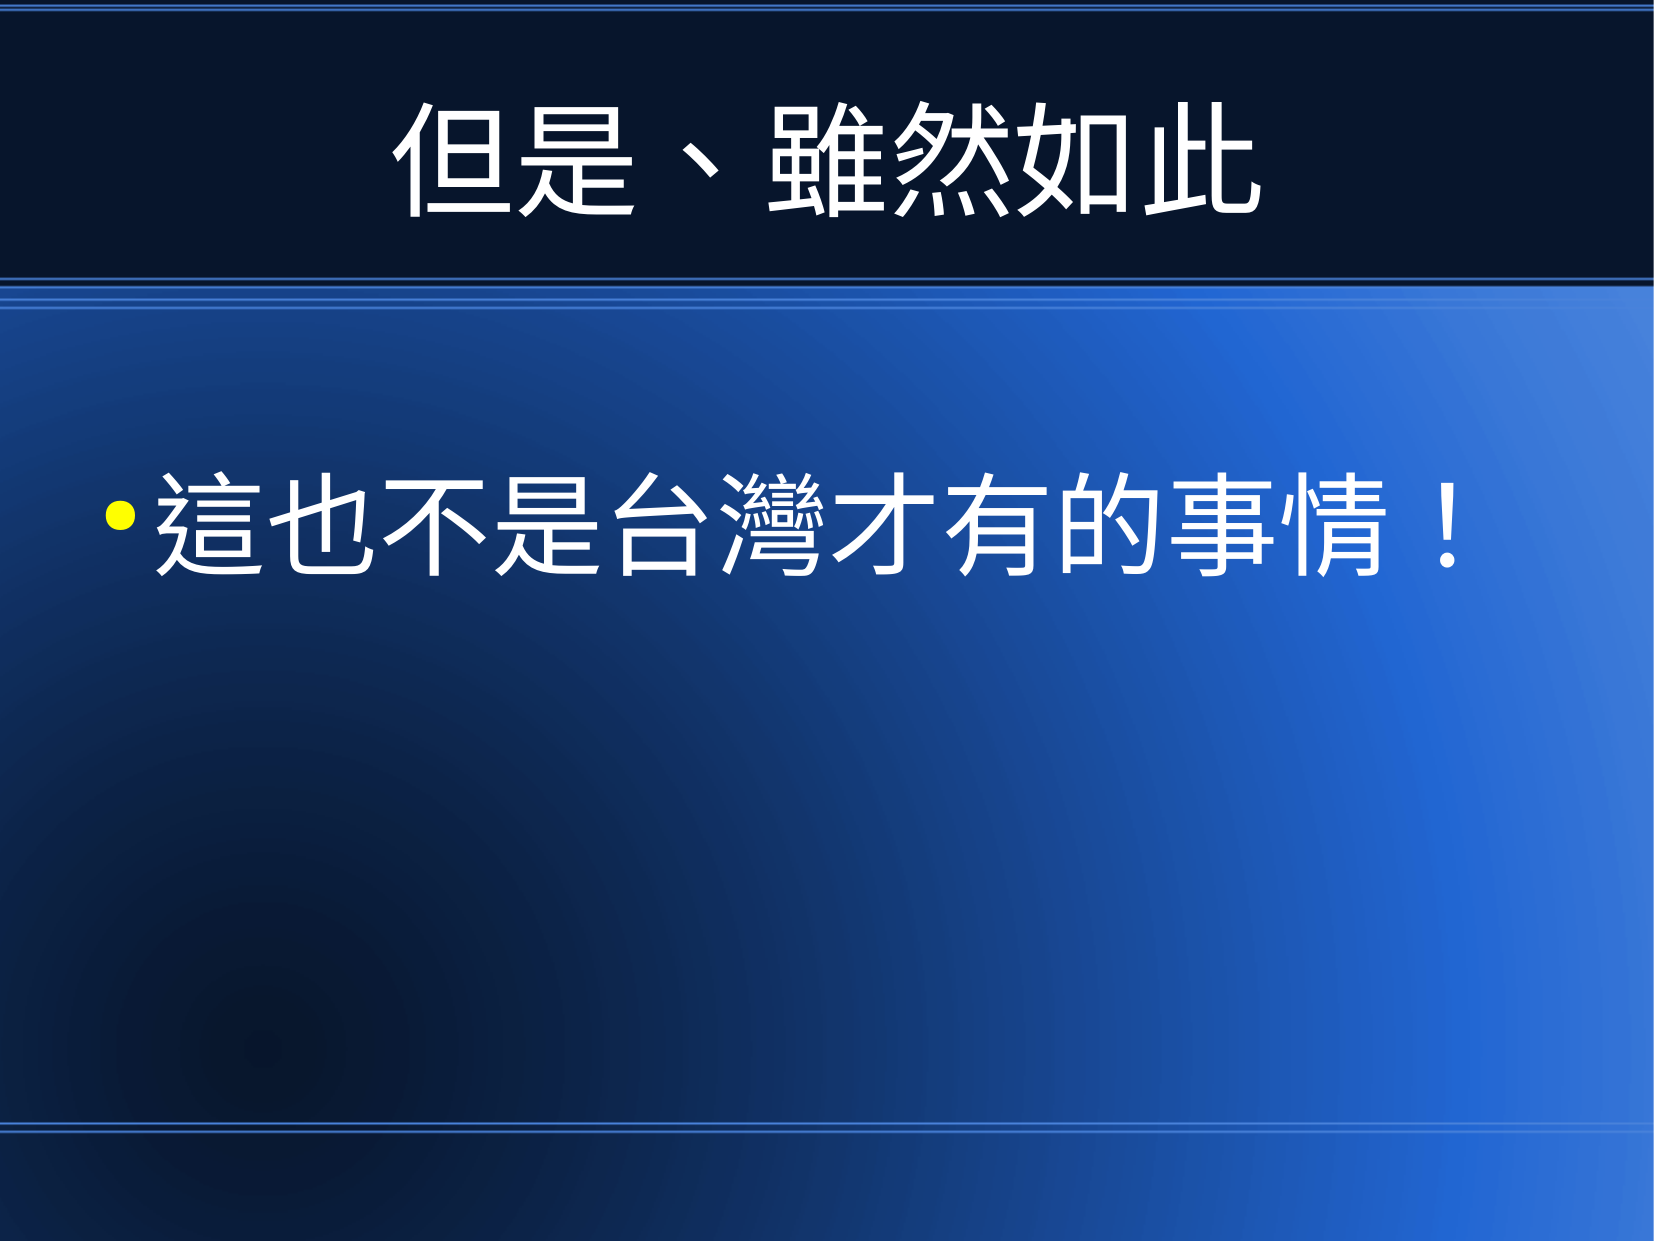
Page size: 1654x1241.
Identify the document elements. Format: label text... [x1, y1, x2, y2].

title 但是、雖然如此 [82, 49, 1571, 257]
picture [0, 0, 1654, 1241]
list 這也不是台灣才有的事情！ [82, 355, 1571, 1241]
